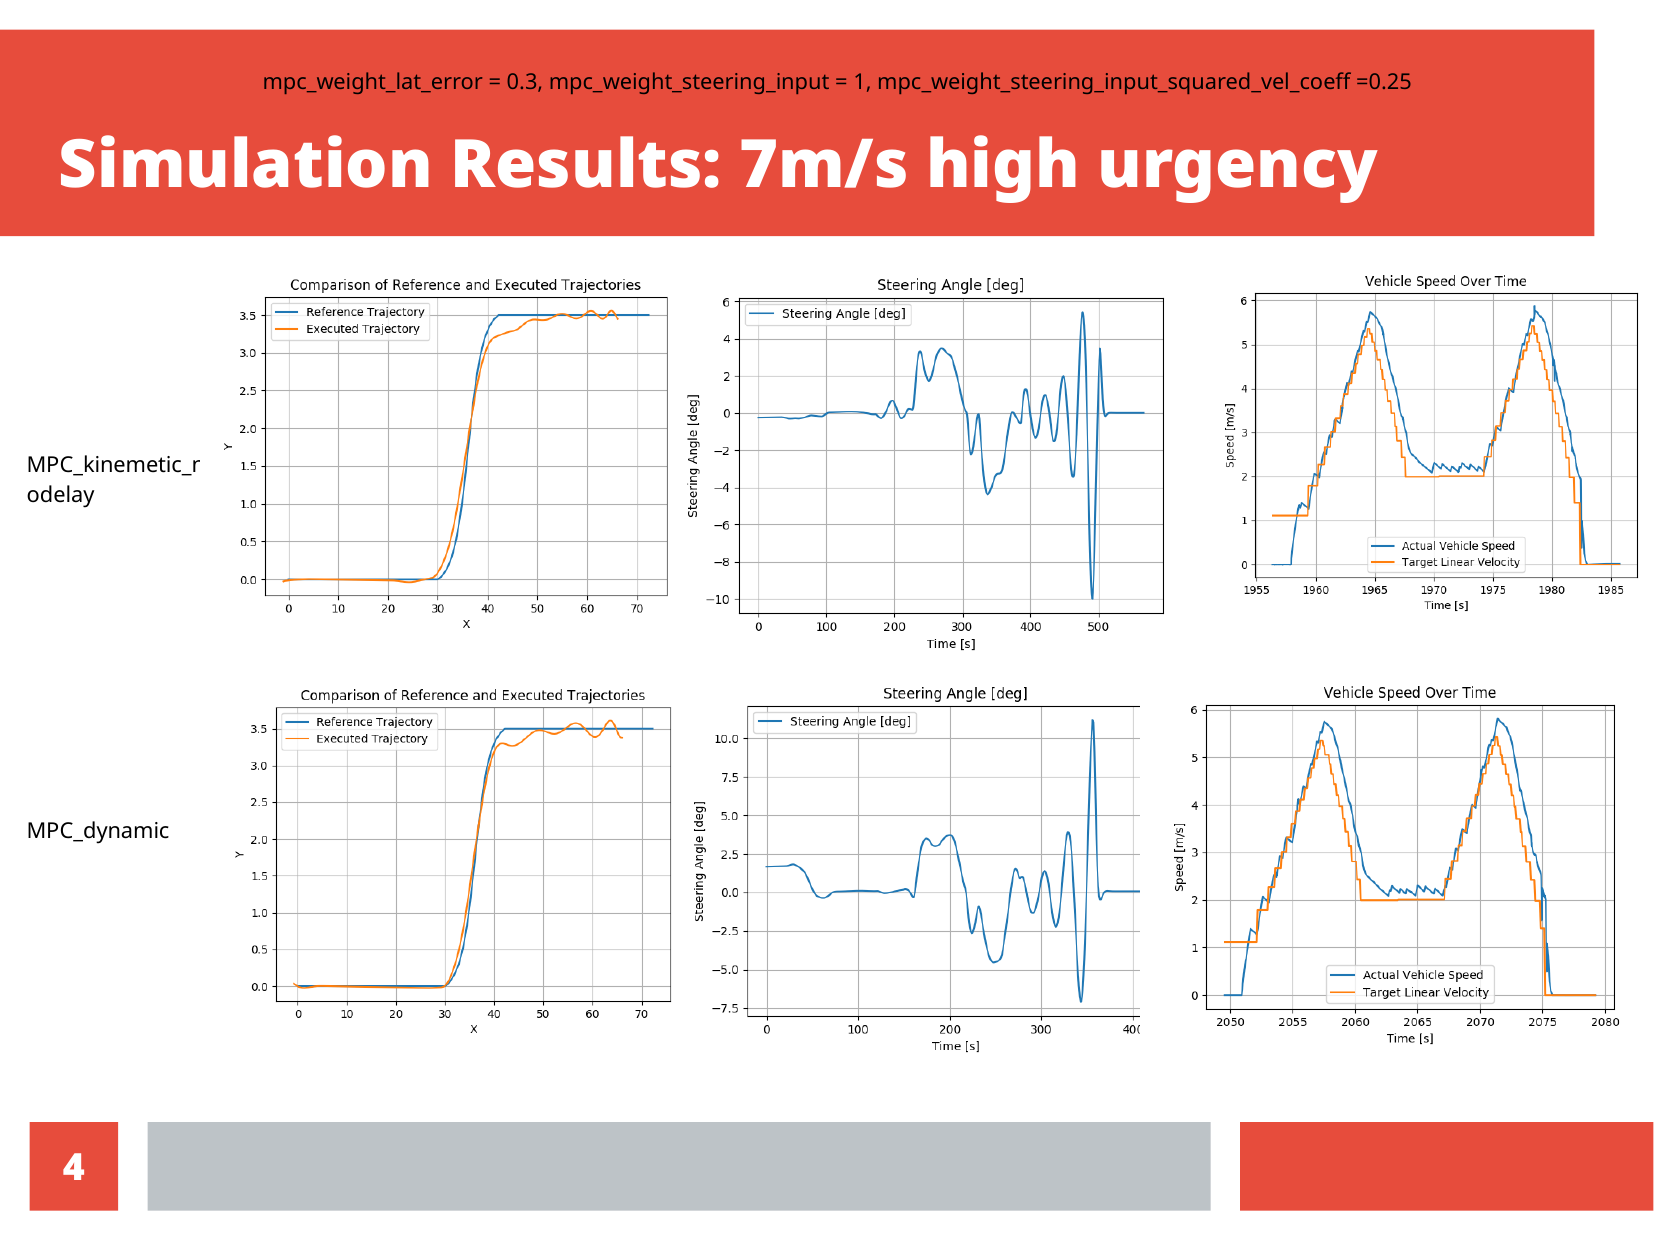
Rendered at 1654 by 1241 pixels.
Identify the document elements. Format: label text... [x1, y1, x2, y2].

text_box mpc_weight_lat_error = 0.3, mpc_weight_steering_input = 1, mpc_weight_steering_input_squared_vel_coeff =0.25 [248, 59, 1430, 125]
text_box MPC_kinemetic_nodelay [11, 442, 200, 508]
title Simulation Results: 7m/s high urgency [59, 59, 1595, 207]
text_box MPC_dynamic [11, 808, 212, 851]
picture [200, 248, 1654, 1060]
